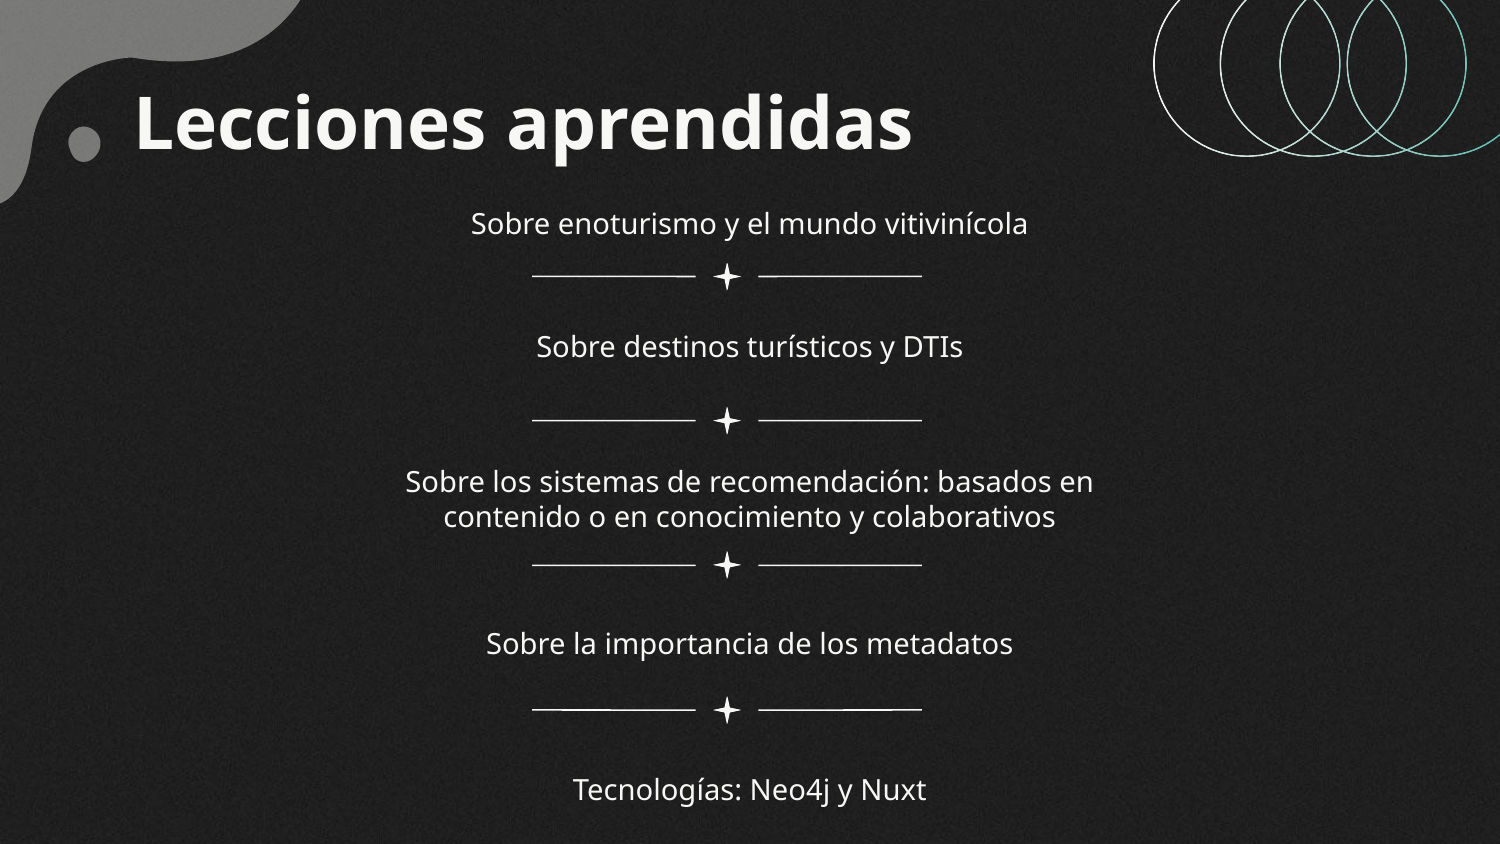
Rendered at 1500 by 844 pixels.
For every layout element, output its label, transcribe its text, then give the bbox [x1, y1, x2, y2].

text_box [713, 262, 742, 291]
text_box [713, 406, 742, 435]
text_box Sobre la importancia de los metadatos [370, 608, 1130, 678]
text_box Tecnologías: Neo4j y Nuxt [370, 753, 1130, 823]
text_box Sobre enoturismo y el mundo vitivinícola [370, 188, 1130, 258]
text_box Sobre los sistemas de recomendación: basados en contenido o en conocimiento y colaborativos [370, 464, 1130, 534]
text_box [713, 551, 742, 579]
picture [0, 0, 1500, 844]
title Lecciones aprendidas [118, 72, 1382, 167]
text_box [713, 696, 742, 724]
text_box Sobre destinos turísticos y DTIs [370, 311, 1130, 381]
